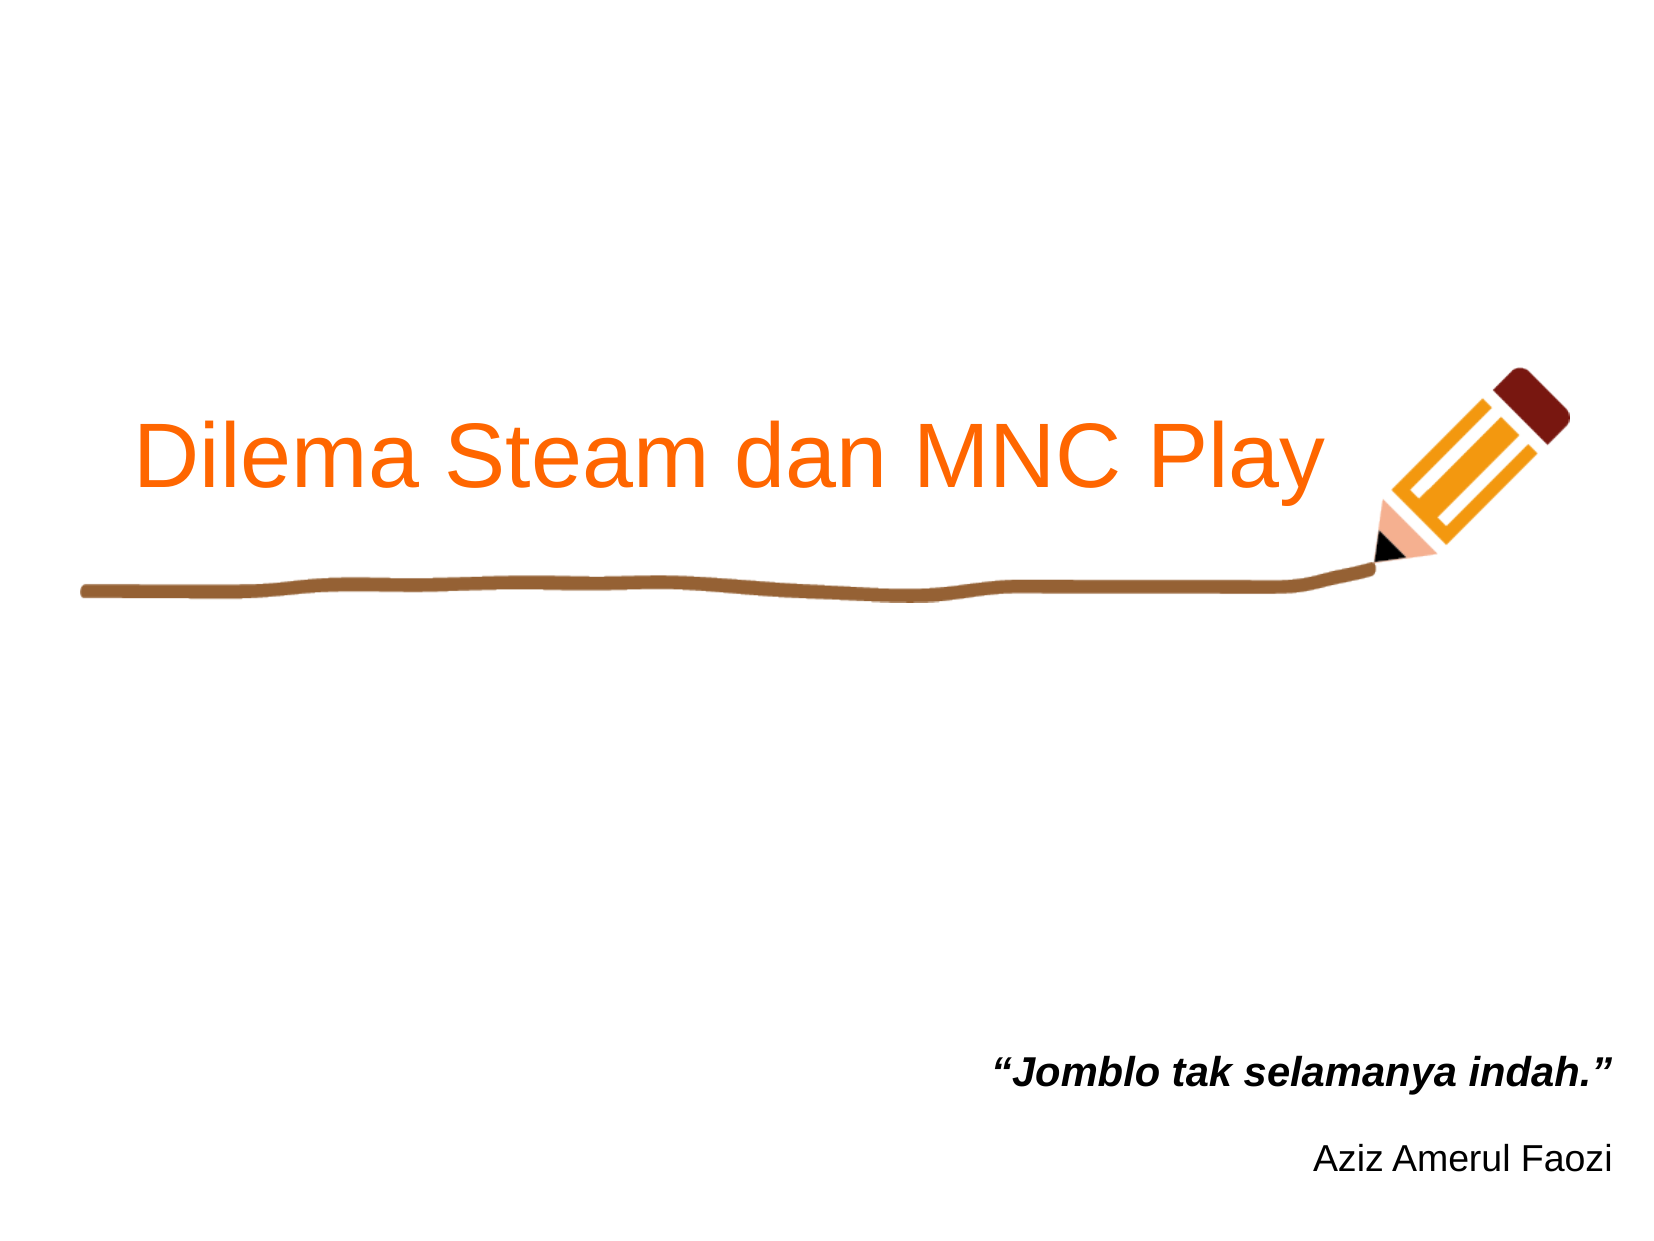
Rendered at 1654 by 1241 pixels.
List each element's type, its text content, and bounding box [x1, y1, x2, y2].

title Dilema Steam dan MNC Play [82, 352, 1379, 560]
picture [80, 367, 1570, 603]
text_box “Jomblo tak selamanya indah.” Aziz Amerul Faozi [800, 1041, 1628, 1207]
